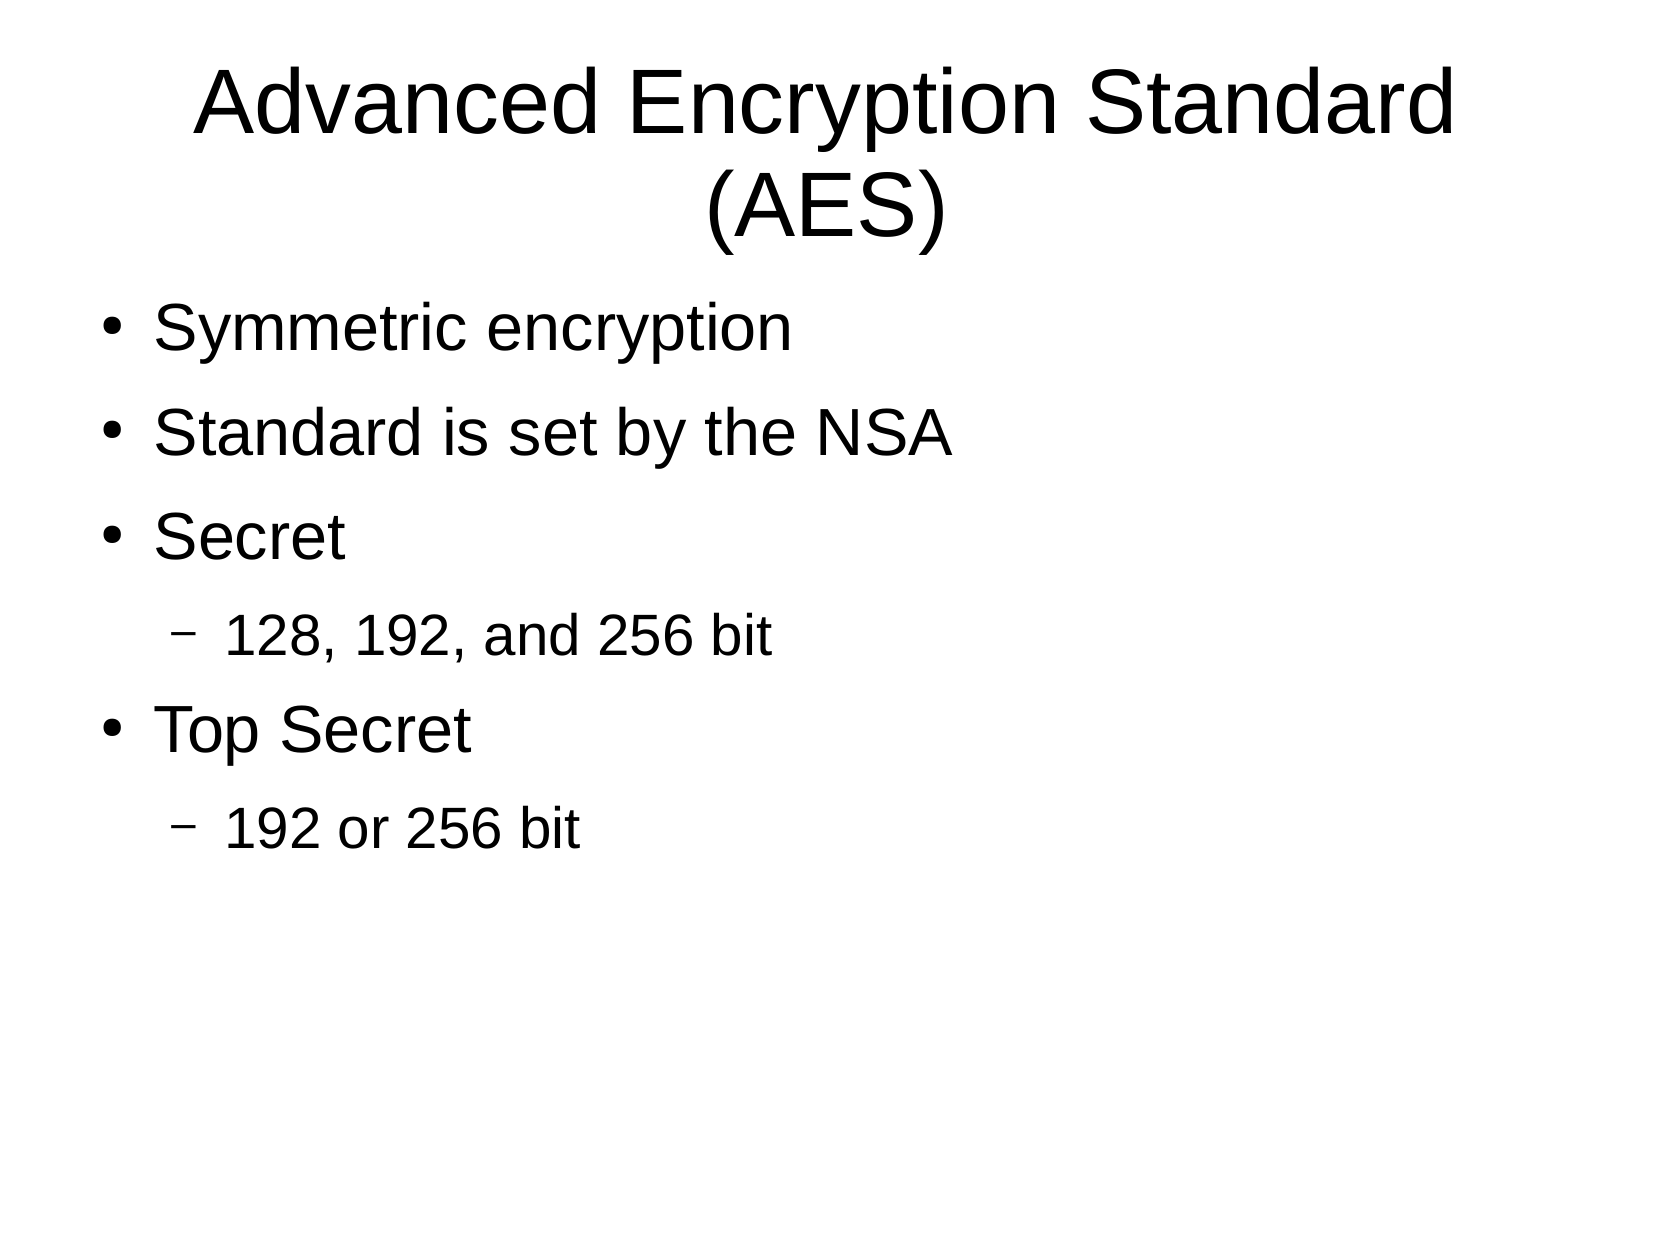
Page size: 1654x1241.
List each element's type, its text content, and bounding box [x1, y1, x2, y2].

list Symmetric encryption Standard is set by the NSA Secret 128, 192, and 256 bit Top Secret 192 or 256 bit [82, 290, 1571, 1010]
title Advanced Encryption Standard (AES) [82, 49, 1571, 257]
